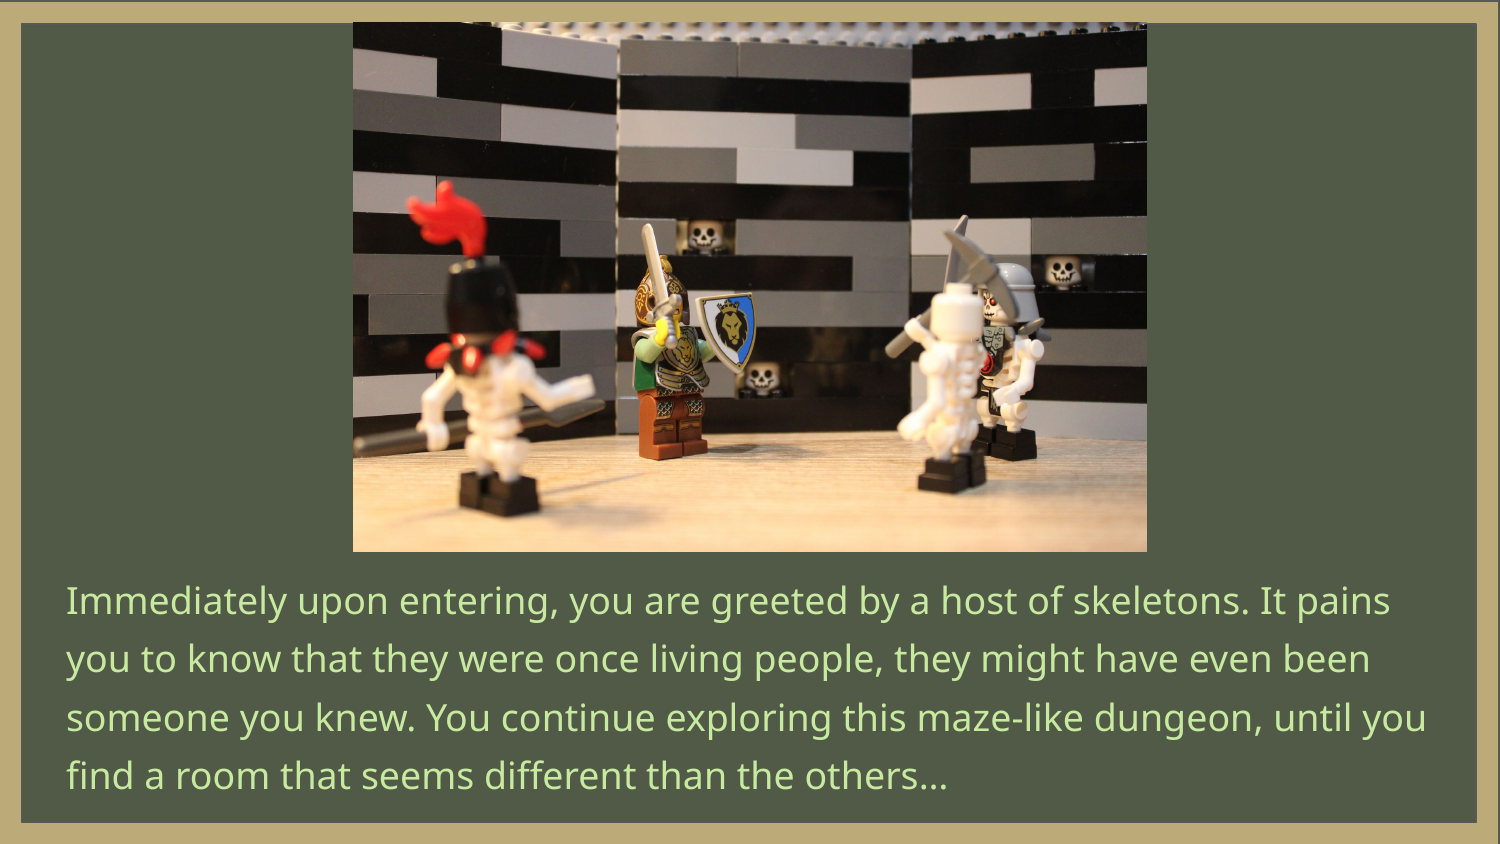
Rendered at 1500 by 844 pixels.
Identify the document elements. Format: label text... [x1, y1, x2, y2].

list Immediately upon entering, you are greeted by a host of skeletons. It pains you to know that they were once living people, they might have even been someone you knew. You continue exploring this maze-like dungeon, until you find a room that seems different than the others… [51, 551, 1449, 823]
picture [353, 22, 1147, 552]
